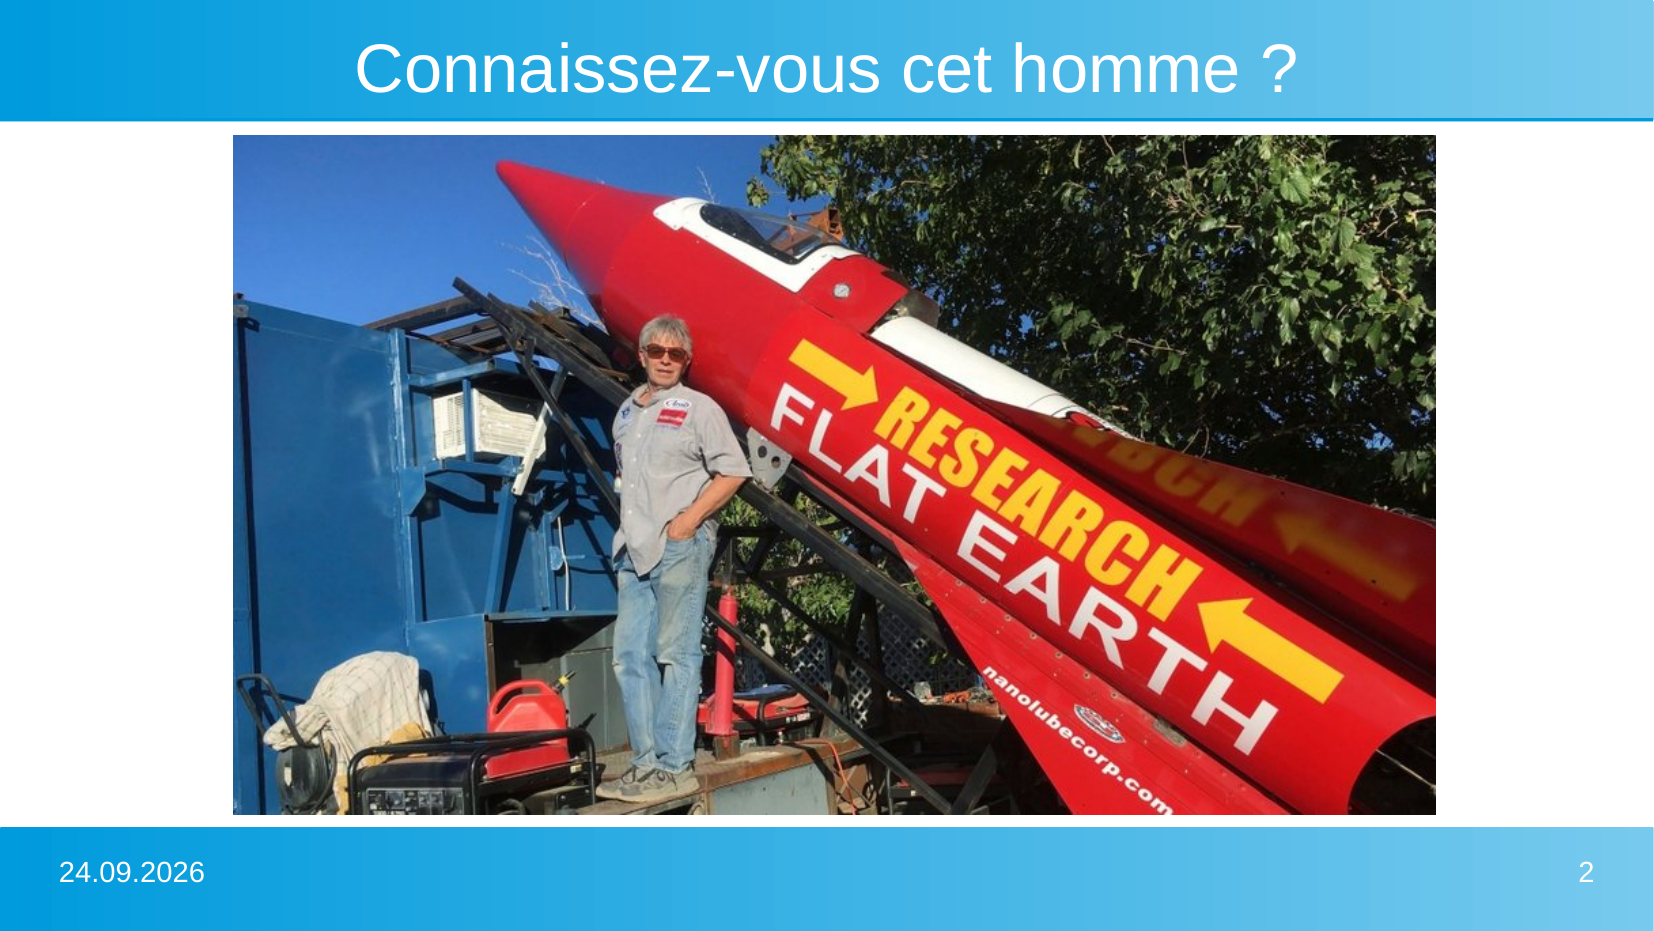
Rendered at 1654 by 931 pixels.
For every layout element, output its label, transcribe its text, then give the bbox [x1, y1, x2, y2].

title Connaissez-vous cet homme ? [59, 29, 1595, 108]
picture [233, 135, 1436, 815]
